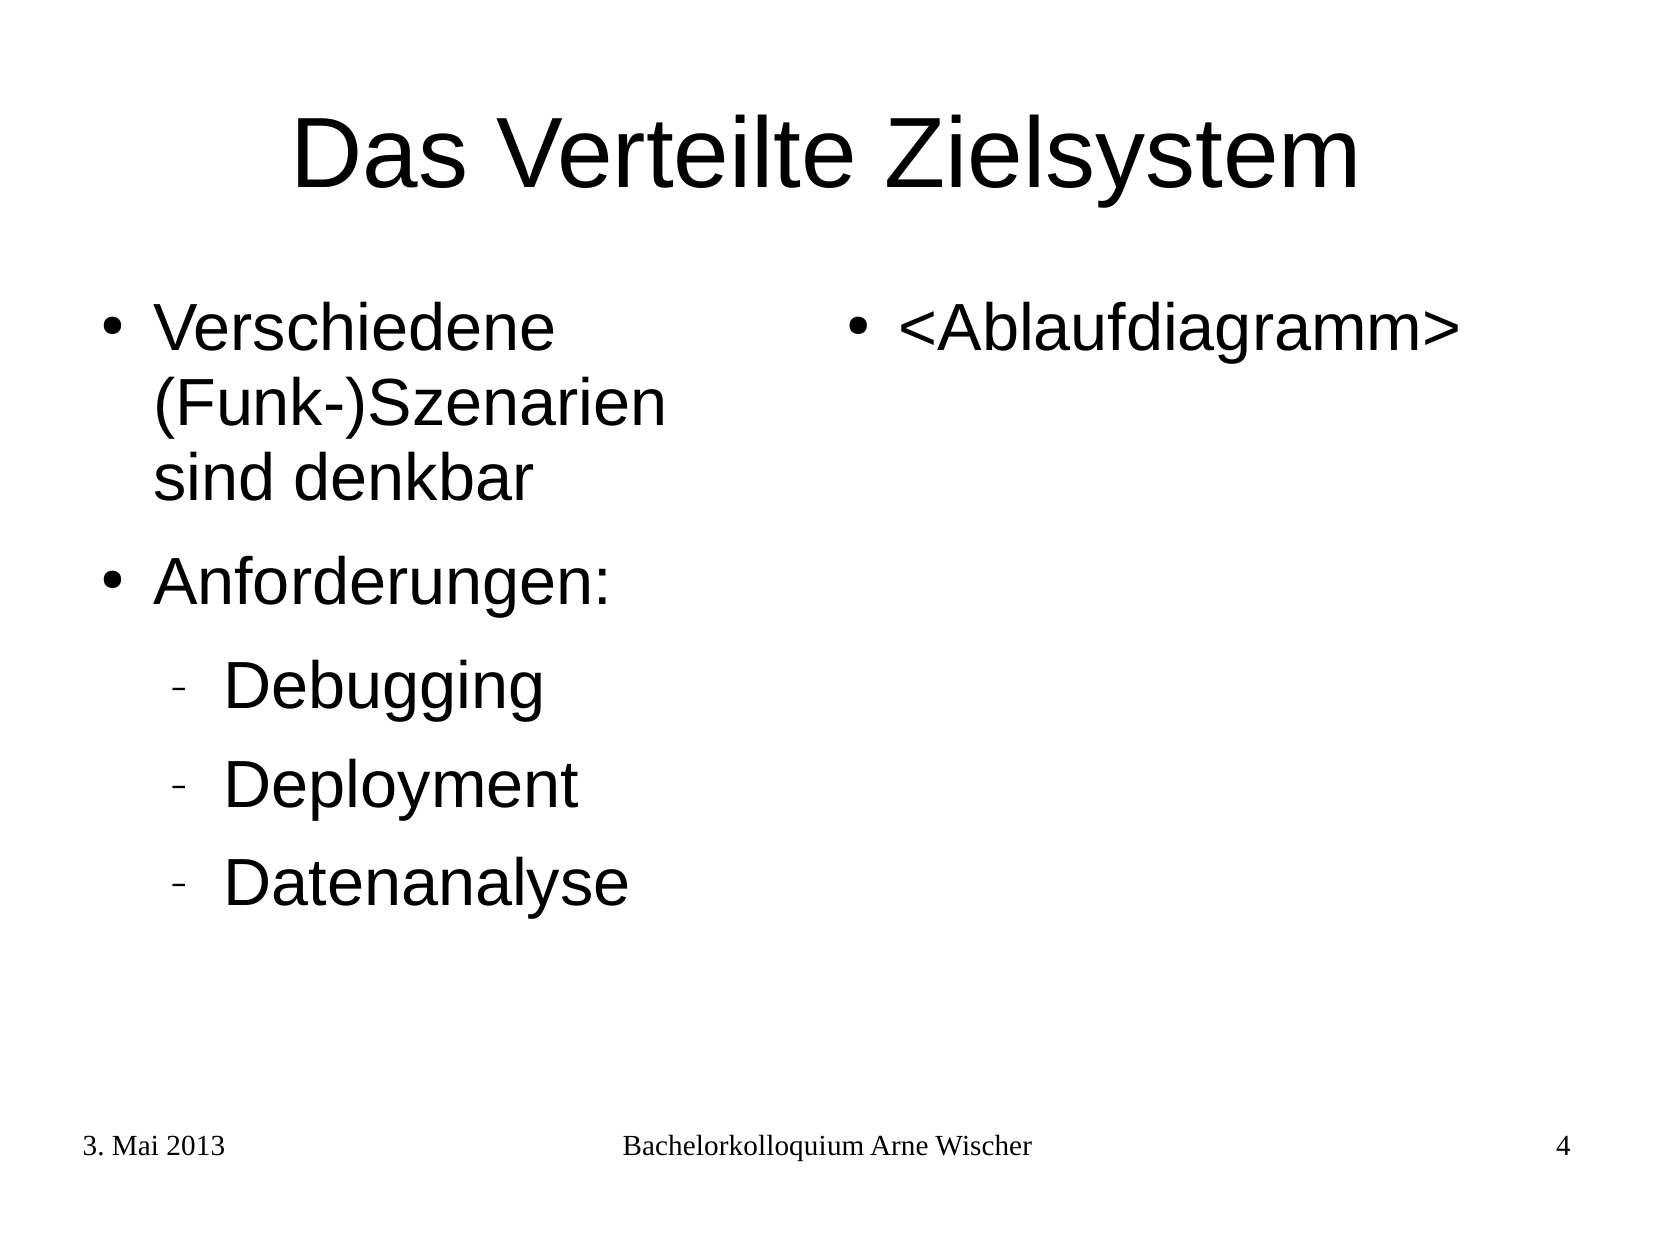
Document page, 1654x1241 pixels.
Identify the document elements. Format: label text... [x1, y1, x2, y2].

list Verschiedene (Funk-)Szenarien sind denkbar Anforderungen: Debugging Deployment Datenanalyse [82, 290, 793, 1096]
list <Ablaufdiagramm> [828, 290, 1539, 1096]
title Das Verteilte Zielsystem [82, 49, 1571, 257]
